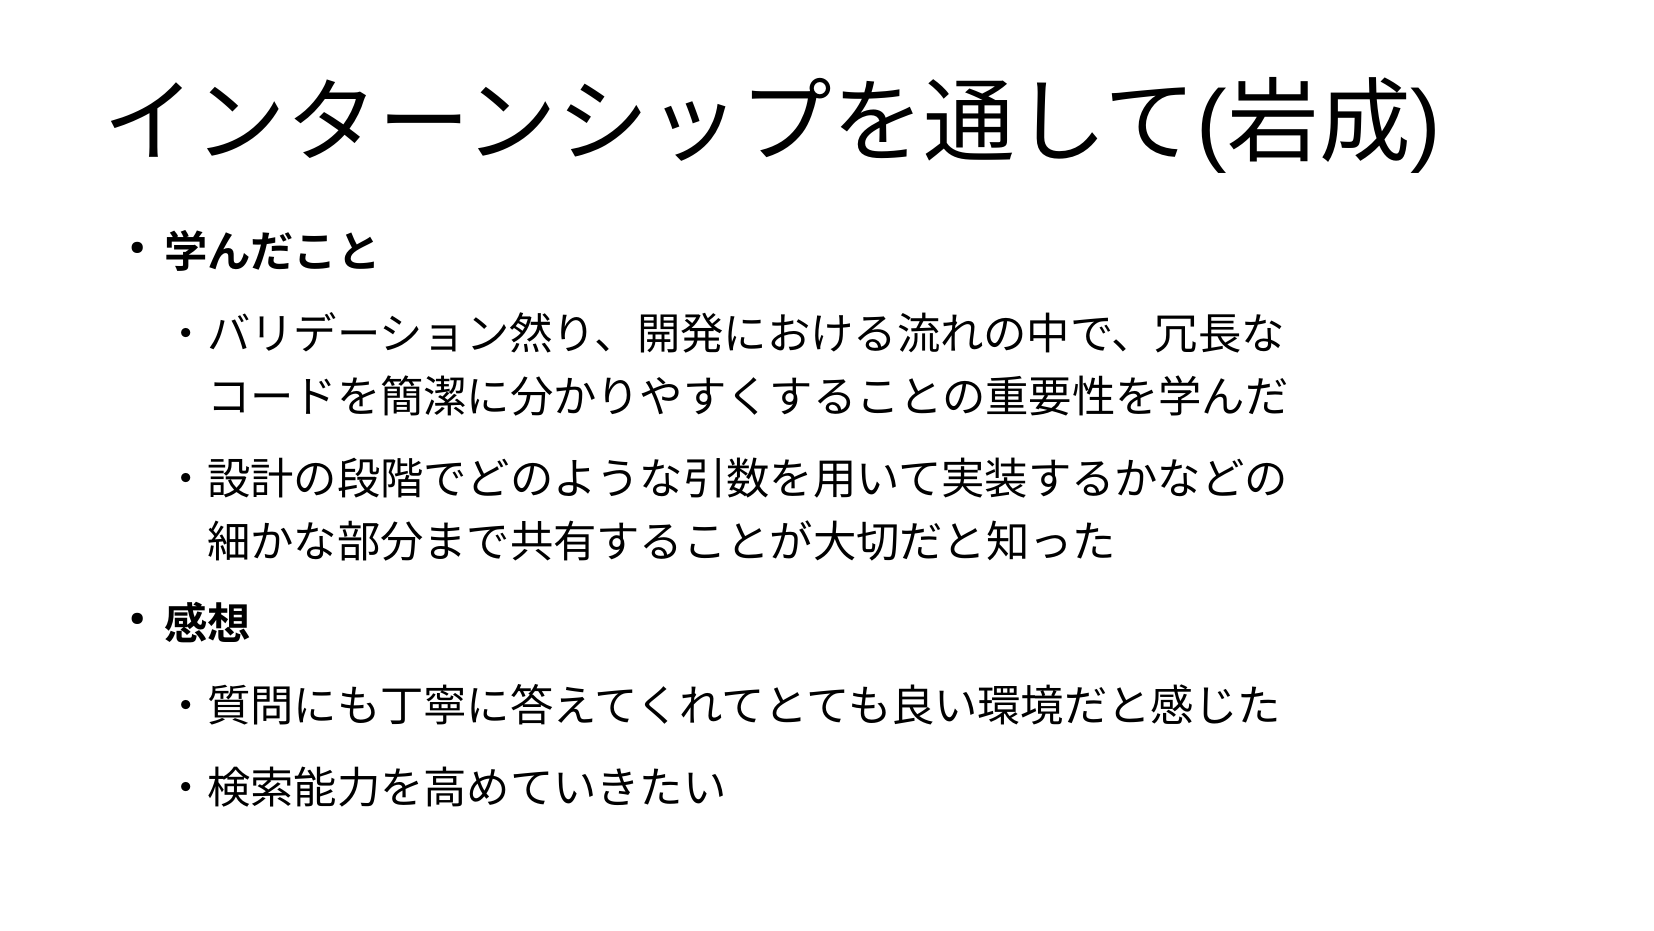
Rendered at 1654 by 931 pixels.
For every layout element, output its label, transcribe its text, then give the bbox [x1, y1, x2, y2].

list 学んだこと ・バリデーション然り、開発における流れの中で、冗長な コードを簡潔に分かりやすくすることの重要性を学んだ ・設計の段階でどのような引数を用いて実装するかなどの 細かな部分まで共有することが大切だと知った 感想 ・質問にも丁寧に答えてくれてとても良い環境だと感じた ・検索能力を高めていきたい [118, 217, 1571, 827]
title インターンシップを通して(岩成) [82, 37, 1571, 193]
